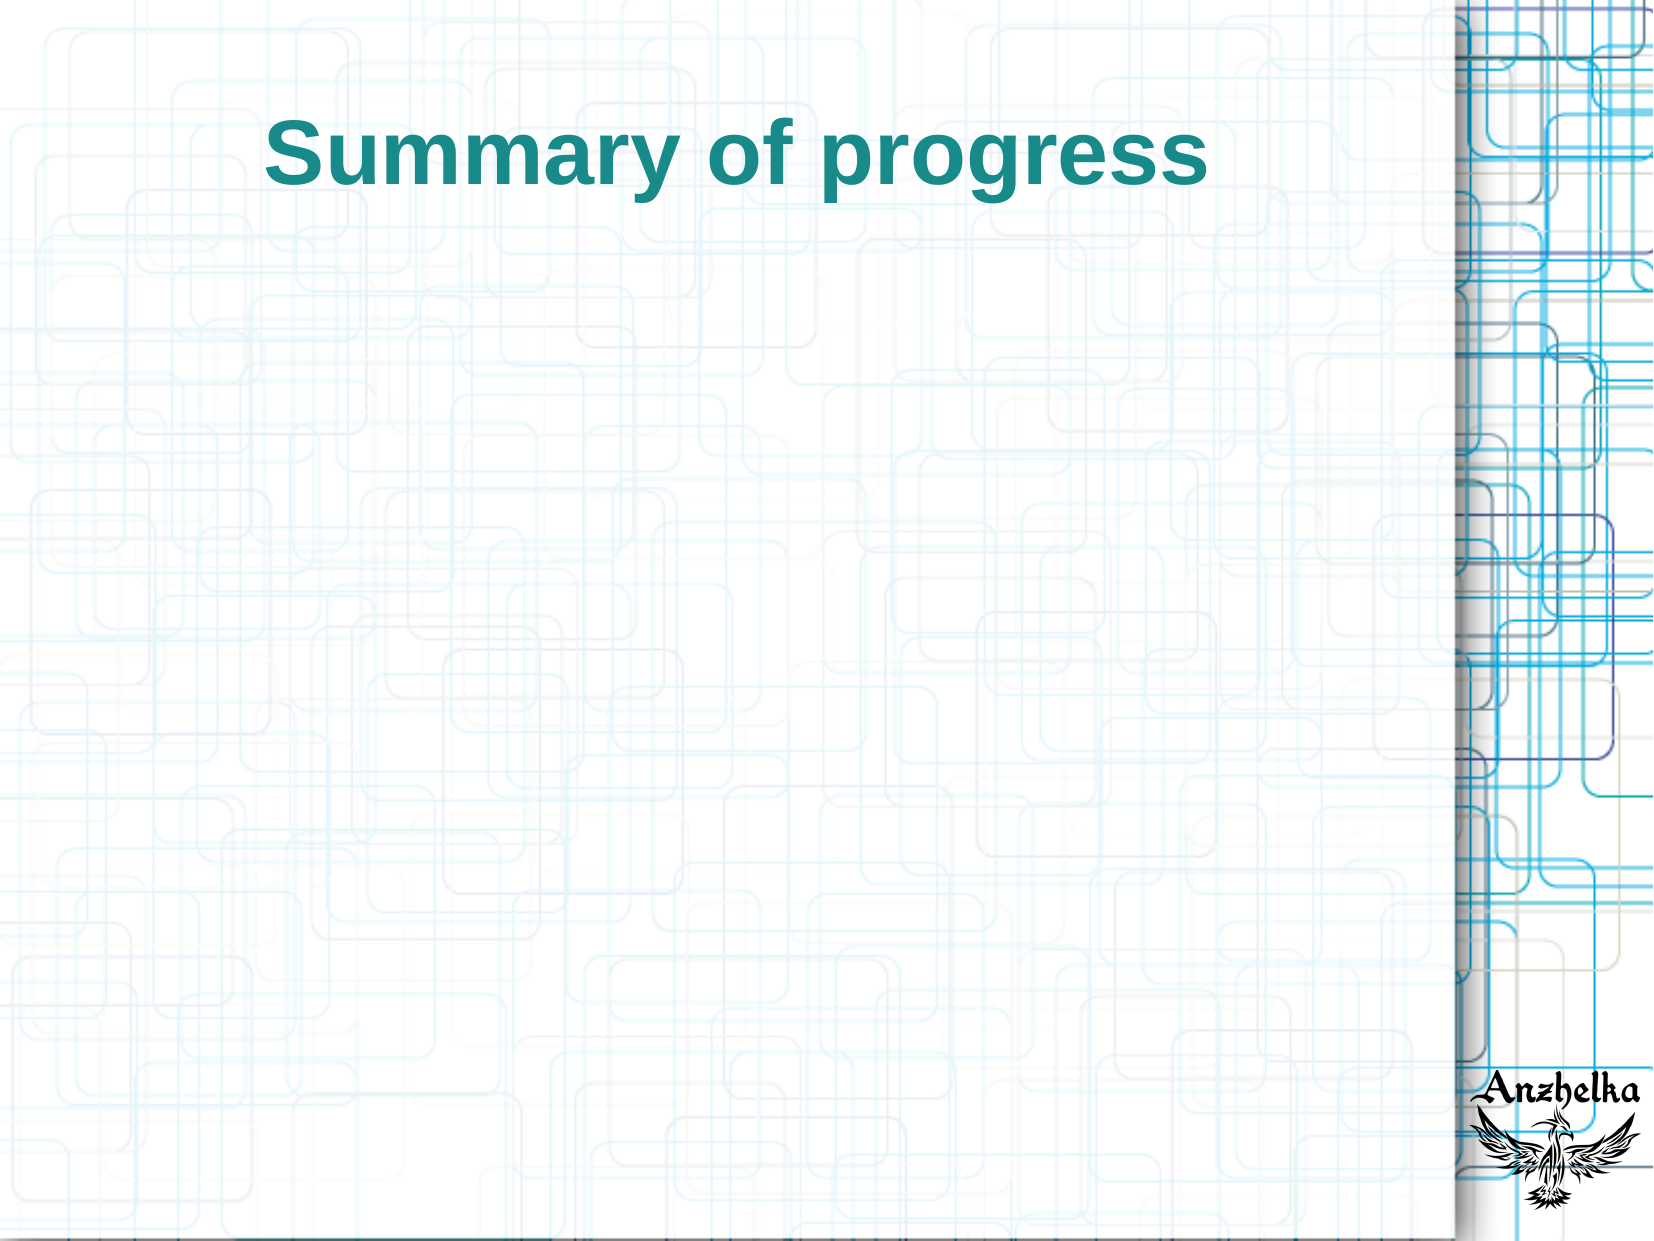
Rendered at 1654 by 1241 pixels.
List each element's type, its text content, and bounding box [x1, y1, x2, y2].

title Summary of progress [58, 49, 1417, 257]
picture [0, 0, 1654, 1241]
